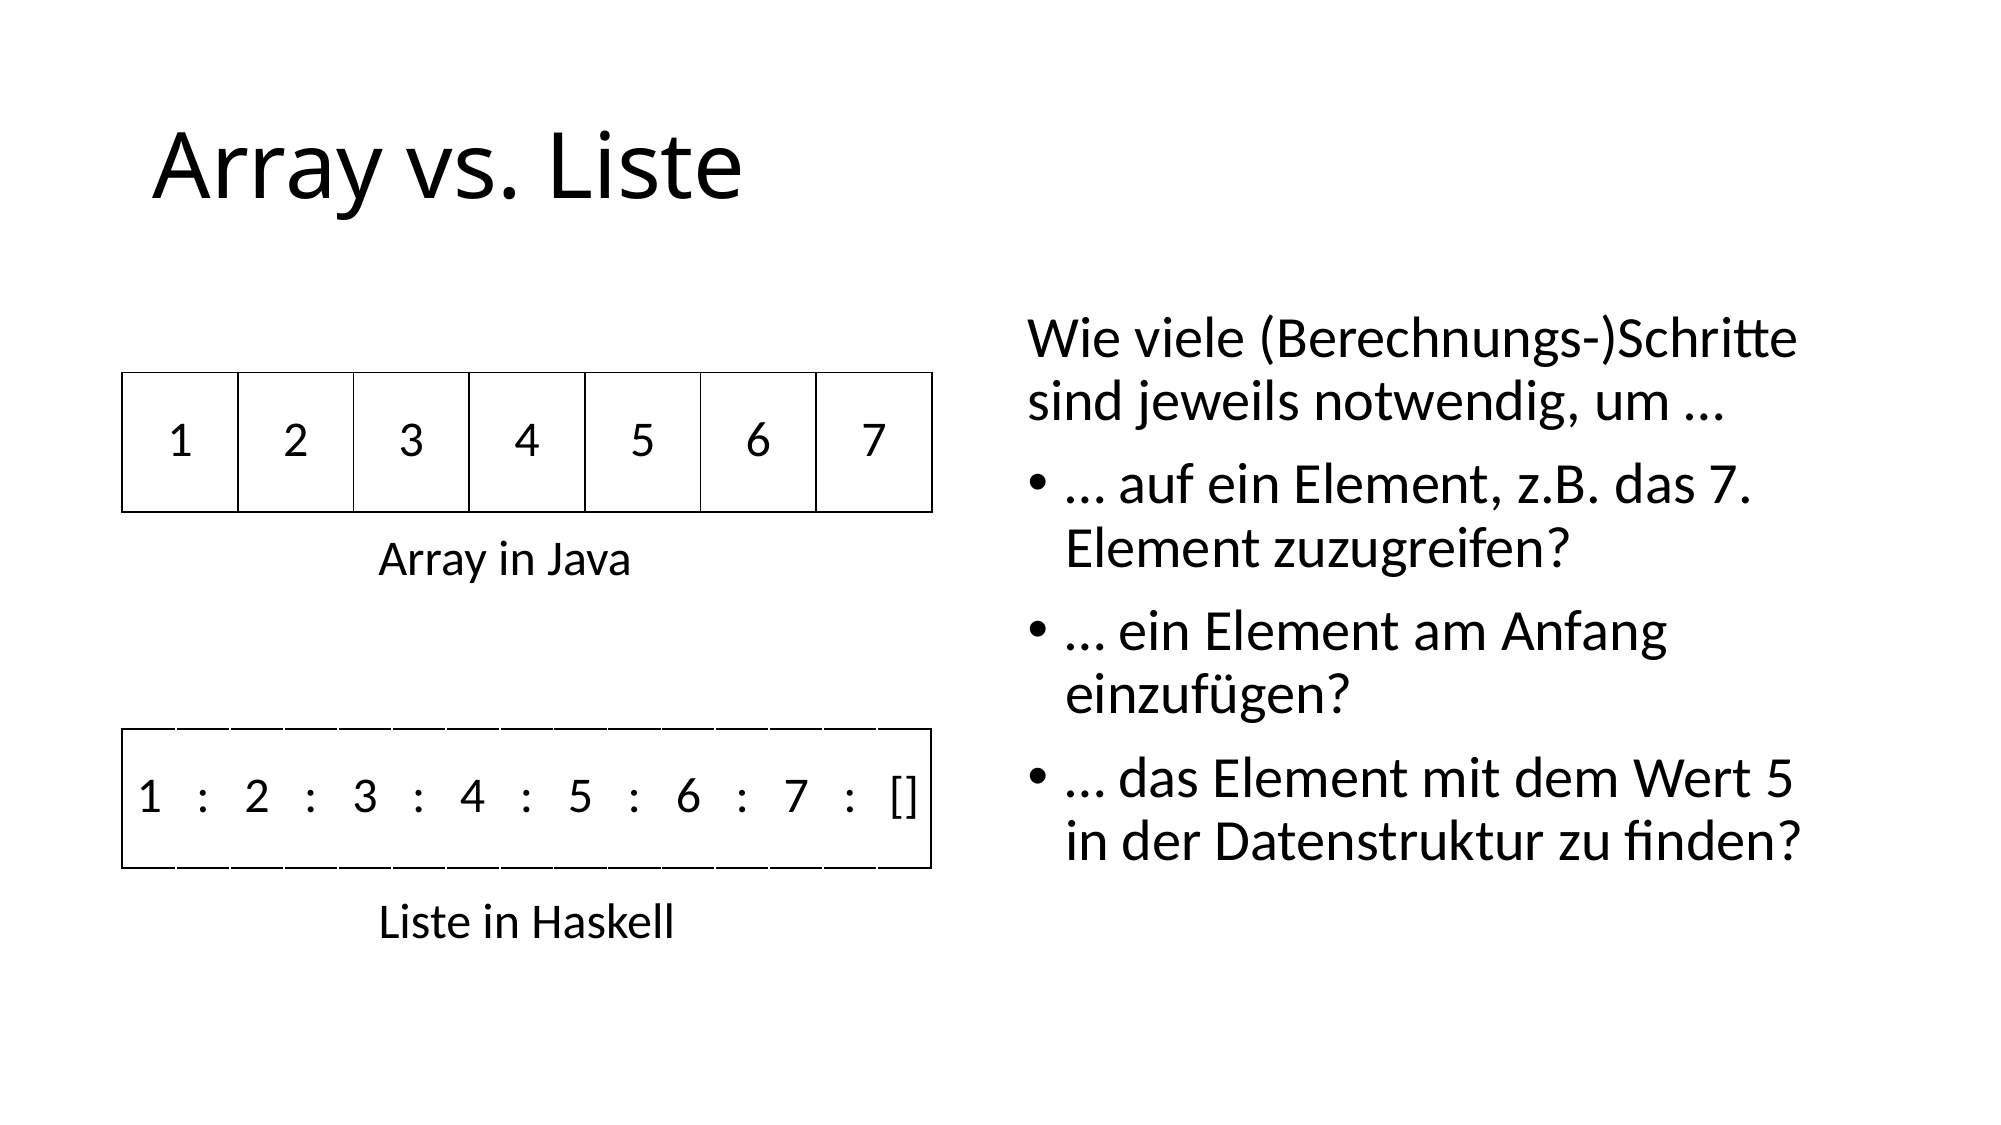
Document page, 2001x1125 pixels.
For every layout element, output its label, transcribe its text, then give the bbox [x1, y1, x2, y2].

table_header 1 [123, 373, 237, 511]
table_header 7 [817, 373, 931, 511]
table_header : [501, 730, 553, 867]
table_header : [177, 730, 229, 867]
list Wie viele (Berechnungs-)Schritte sind jeweils notwendig, um … … auf ein Element, z.B. das 7. Element zuzugreifen? … ein Element am Anfang einzufügen? … das Element mit dem Wert 5 in der Datenstruktur zu finden? [1012, 299, 1863, 1014]
table_header : [824, 730, 876, 867]
table_header : [716, 730, 768, 867]
table_header : [393, 730, 445, 867]
table_header 4 [447, 730, 499, 867]
table_header : [285, 730, 337, 867]
table_header [] [878, 730, 930, 867]
table_header 4 [470, 373, 584, 511]
table_header 3 [354, 373, 468, 511]
table_header 2 [231, 730, 283, 867]
table_header 6 [701, 373, 815, 511]
table_header 2 [239, 373, 353, 511]
table_header 3 [339, 730, 391, 867]
title Array vs. Liste [137, 59, 1863, 278]
table_header 7 [770, 730, 822, 867]
table_header 6 [662, 730, 714, 867]
table_header 5 [554, 730, 607, 867]
table_header 1 [123, 730, 175, 867]
text_box Array in Java [363, 518, 648, 594]
table_header : [608, 730, 661, 867]
text_box Liste in Haskell [363, 880, 691, 956]
table_header 5 [586, 373, 700, 511]
